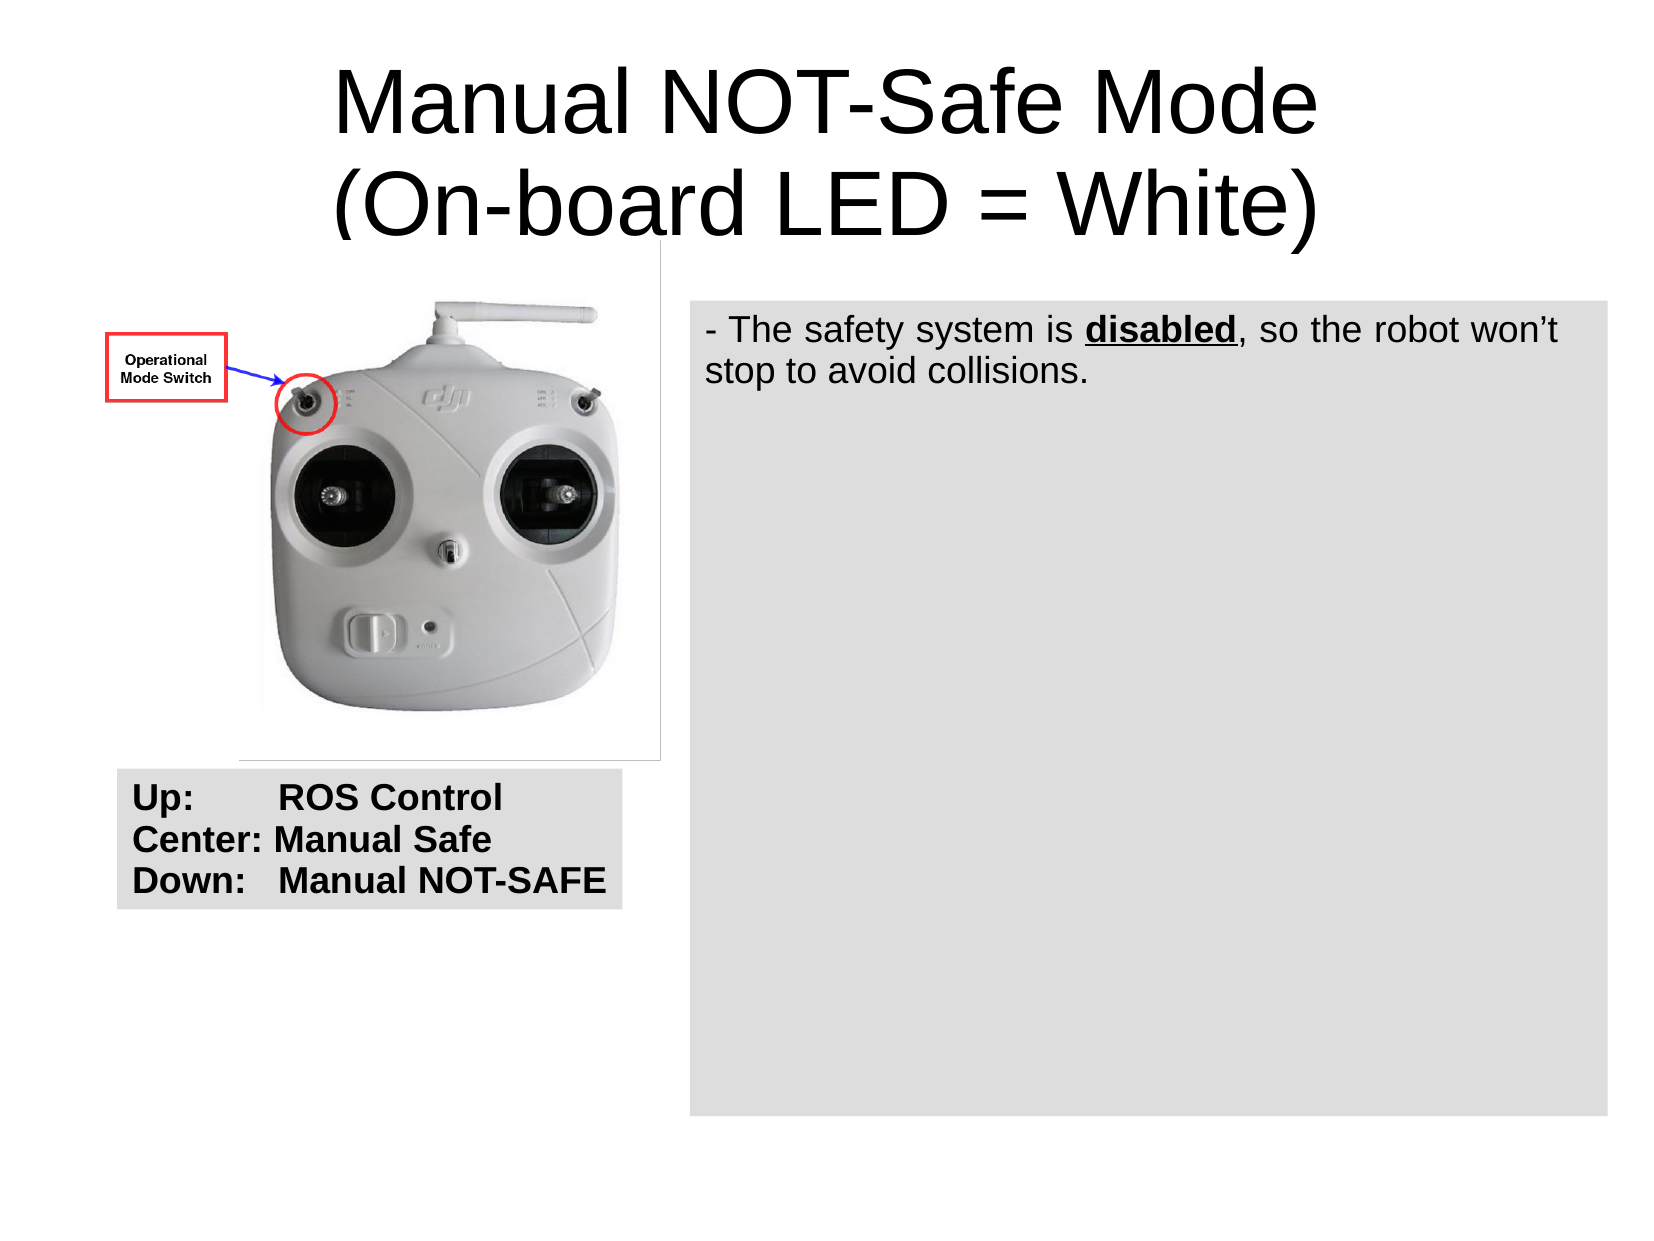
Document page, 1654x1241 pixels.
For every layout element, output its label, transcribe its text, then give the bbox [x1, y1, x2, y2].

text_box Up: ROS Control Center: Manual Safe Down: Manual NOT-SAFE [117, 768, 623, 910]
picture [105, 240, 661, 761]
text_box - The safety system is disabled, so the robot won’t stop to avoid collisions. [689, 300, 1608, 1117]
title Manual NOT-Safe Mode (On-board LED = White) [82, 49, 1571, 257]
